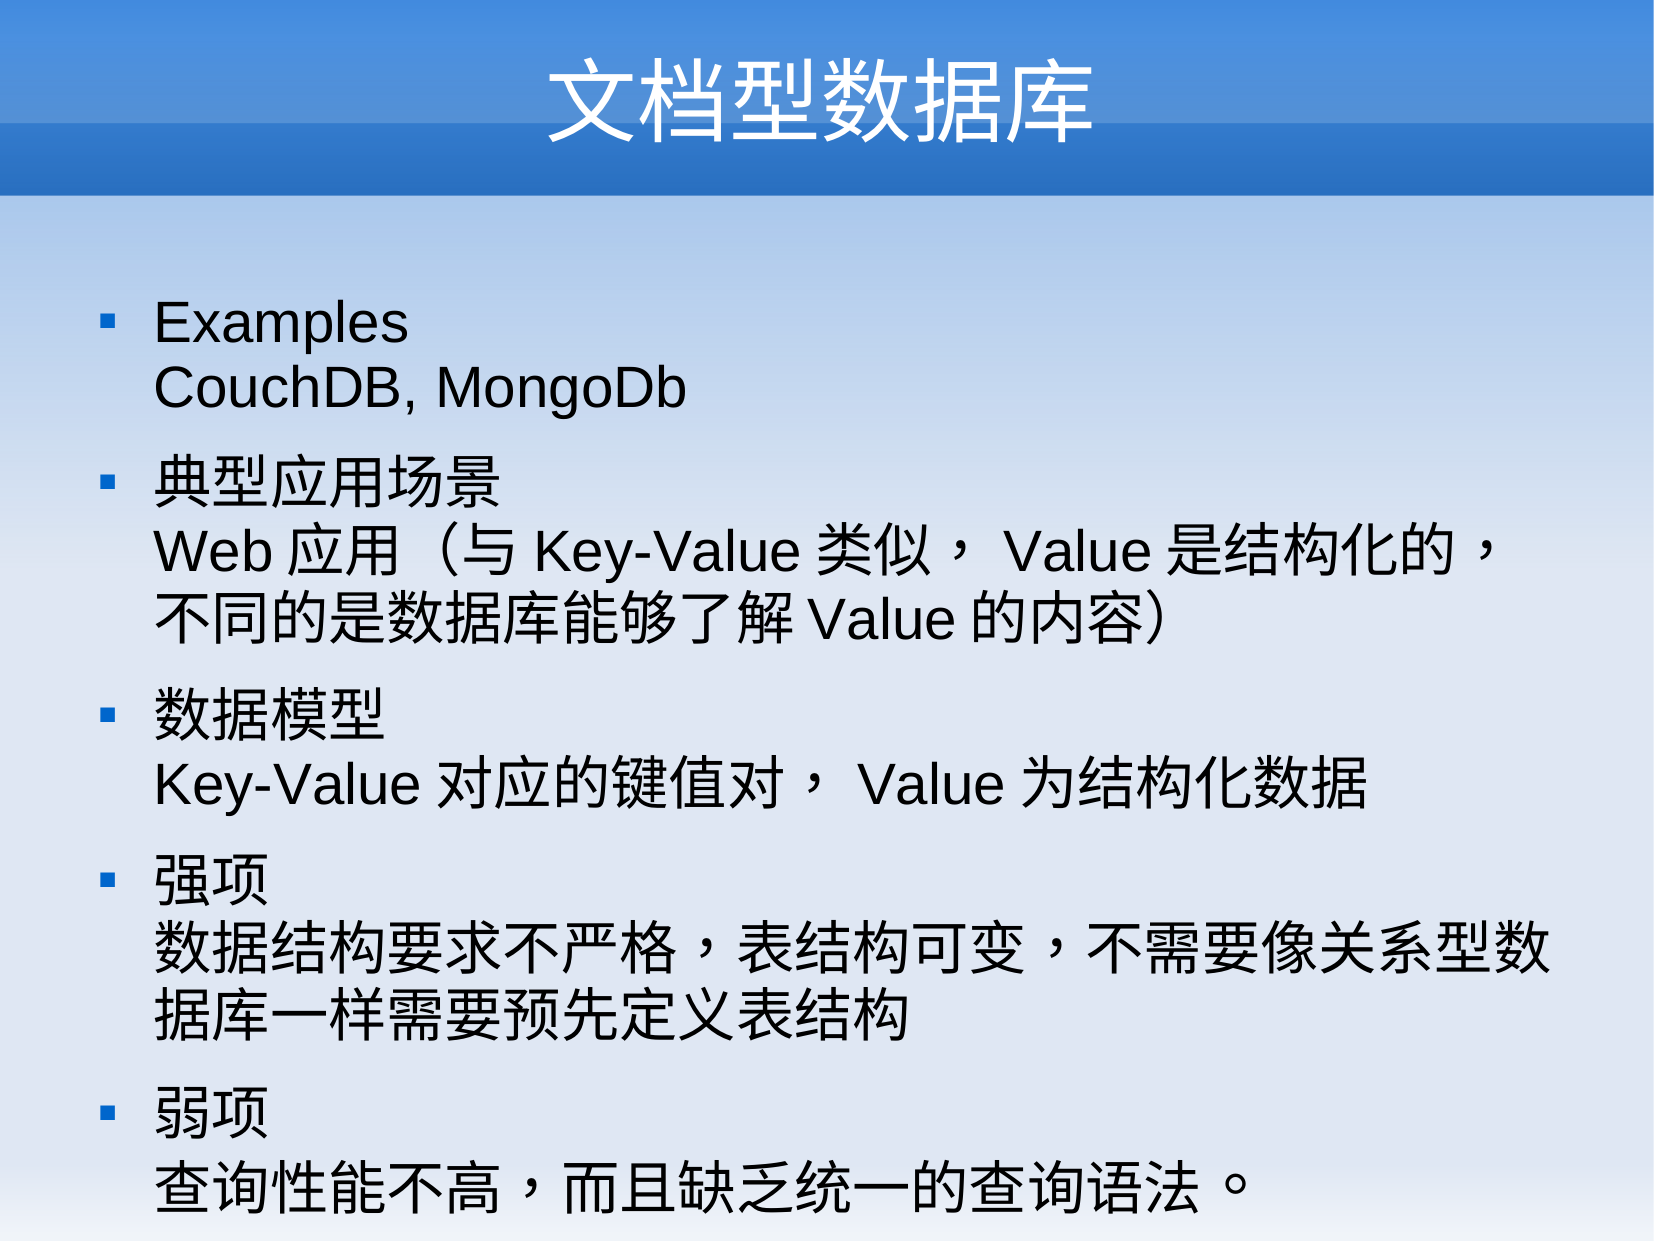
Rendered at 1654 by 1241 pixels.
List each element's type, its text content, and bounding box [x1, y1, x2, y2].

picture [0, 0, 1654, 1241]
list Examples CouchDB, MongoDb 典型应用场景 Web应用（与Key-Value类似，Value是结构化的，不同的是数据库能够了解Value的内容） 数据模型 Key-Value对应的键值对，Value为结构化数据 强项 数据结构要求不严格，表结构可变，不需要像关系型数据库一样需要预先定义表结构 弱项 查询性能不高，而且缺乏统一的查询语法。 [82, 290, 1571, 1226]
title 文档型数据库 [76, 7, 1565, 200]
